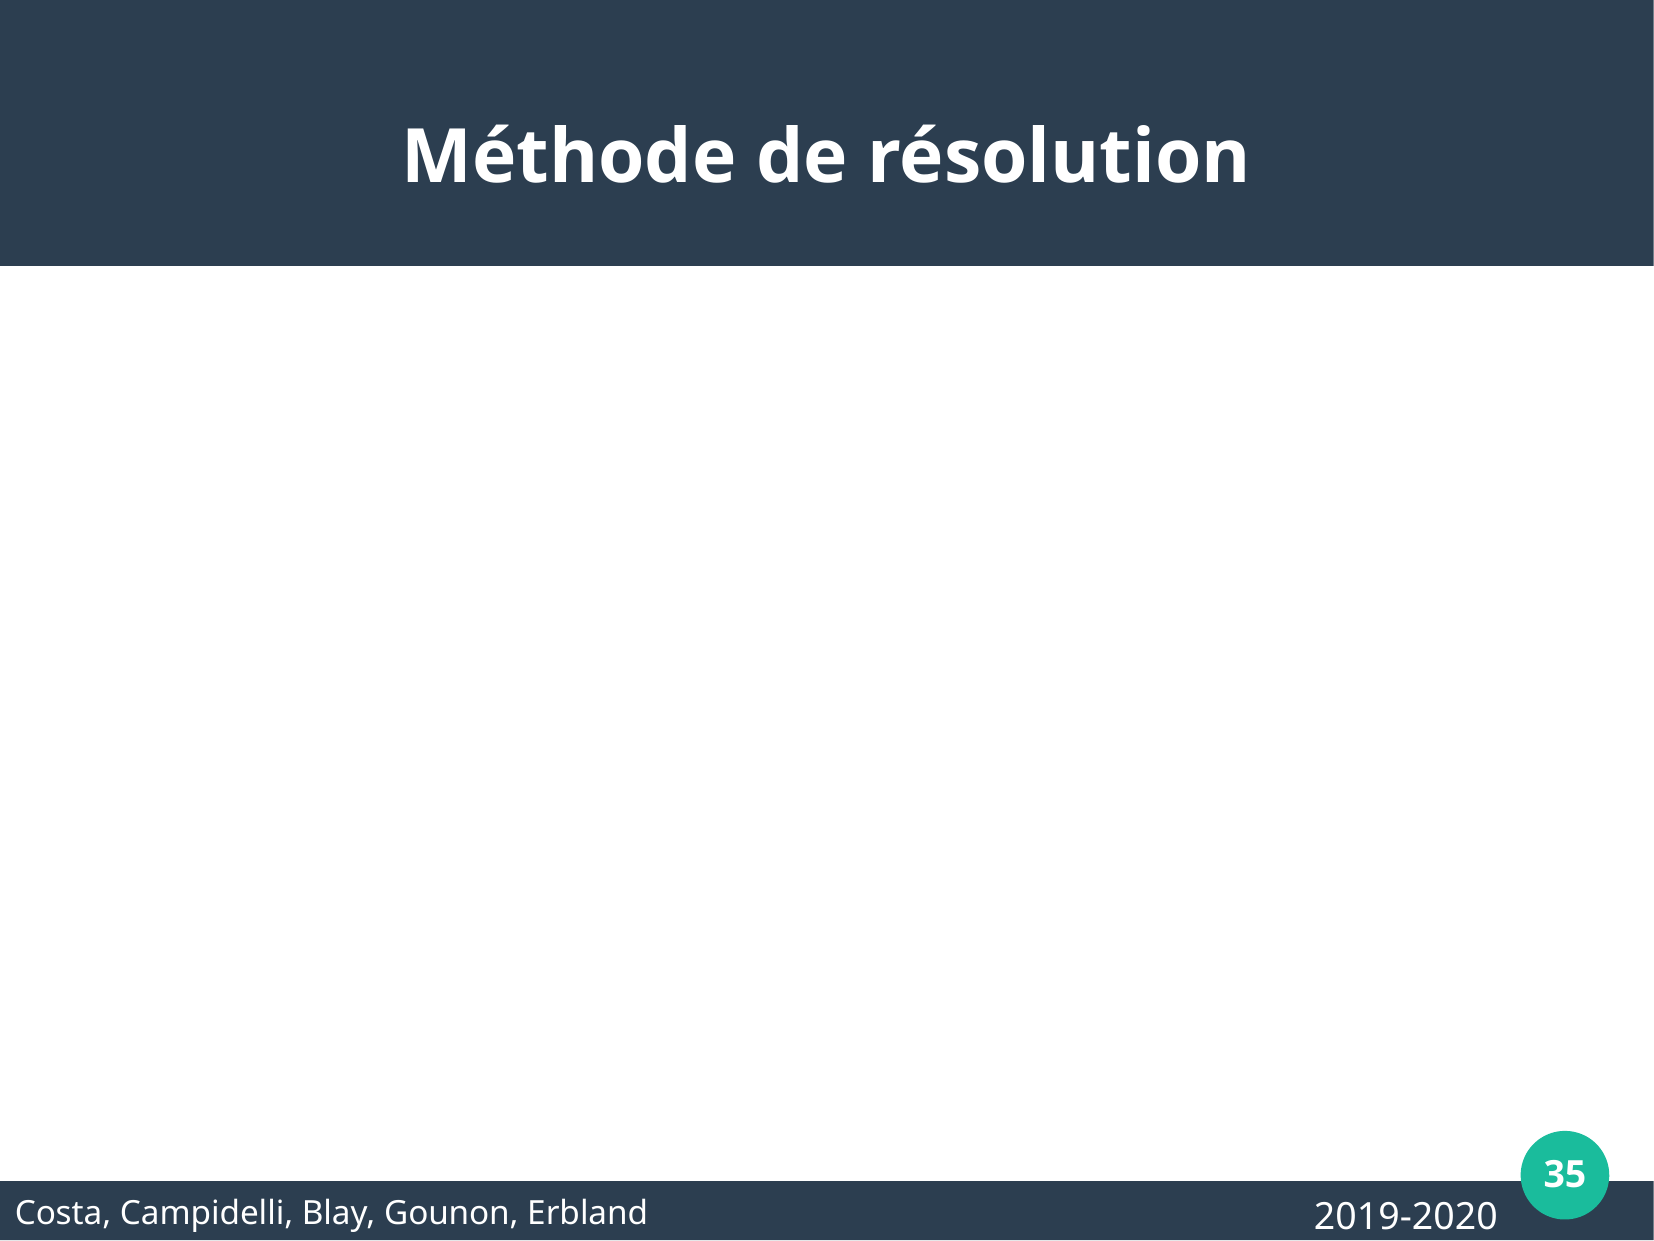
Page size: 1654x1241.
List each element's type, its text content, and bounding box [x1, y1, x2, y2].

text_box Costa, Campidelli, Blay, Gounon, Erbland [1536, 1181, 1654, 1241]
text_box 2019-2020 [1299, 1181, 1536, 1241]
text_box Costa, Campidelli, Blay, Gounon, Erbland [0, 1181, 1299, 1241]
text_box <numéro> [1505, 1116, 1625, 1181]
title Méthode de résolution [82, 49, 1571, 257]
